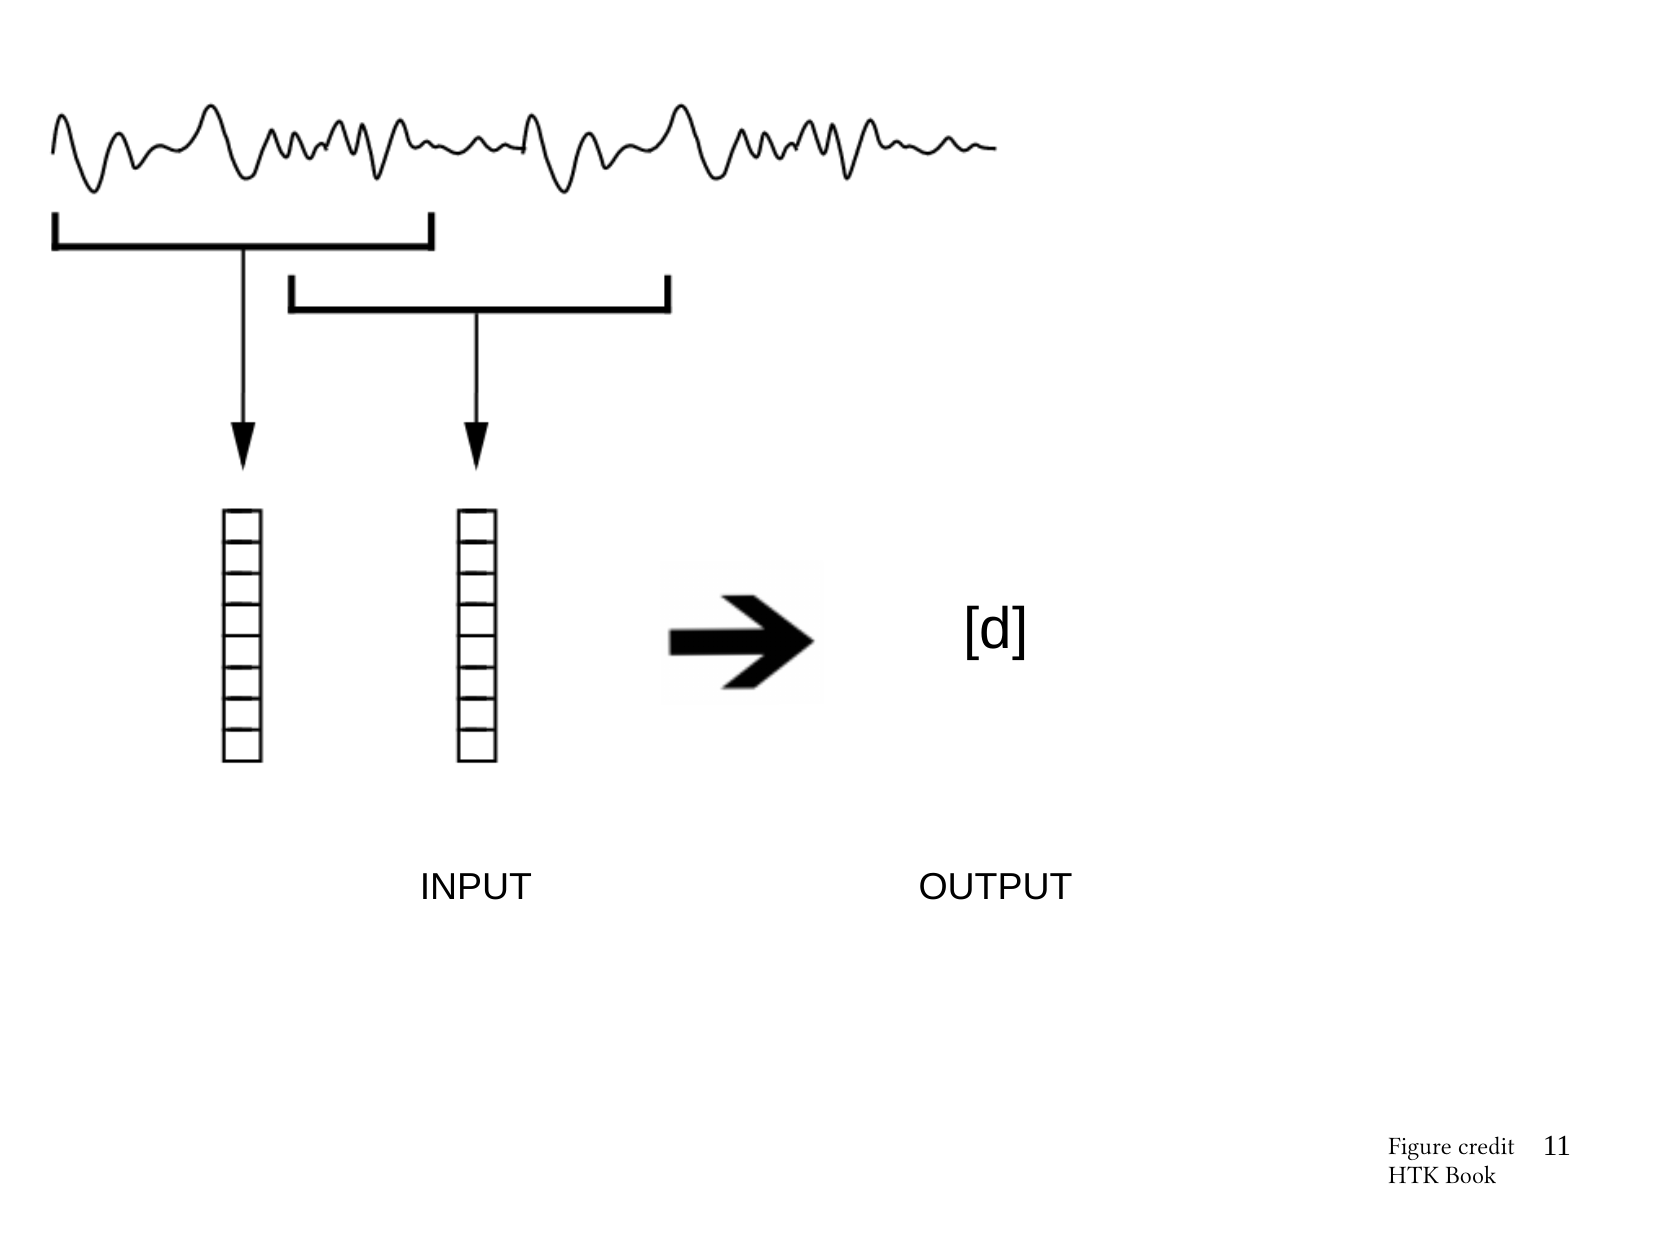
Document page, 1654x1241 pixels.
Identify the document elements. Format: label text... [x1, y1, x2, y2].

text_box Figure credit HTK Book [1373, 1125, 1531, 1197]
text_box [d] [948, 587, 1044, 668]
picture [6, 20, 1051, 826]
text_box INPUT OUTPUT [405, 858, 1111, 916]
subtitle FEATURE EXTRACTION - Sliding window feature extraction GMM MONOPHONE TRAINING GMM TRIPHONE TRAINING DNN TRAINING DECODING [60, 72, 1549, 1216]
